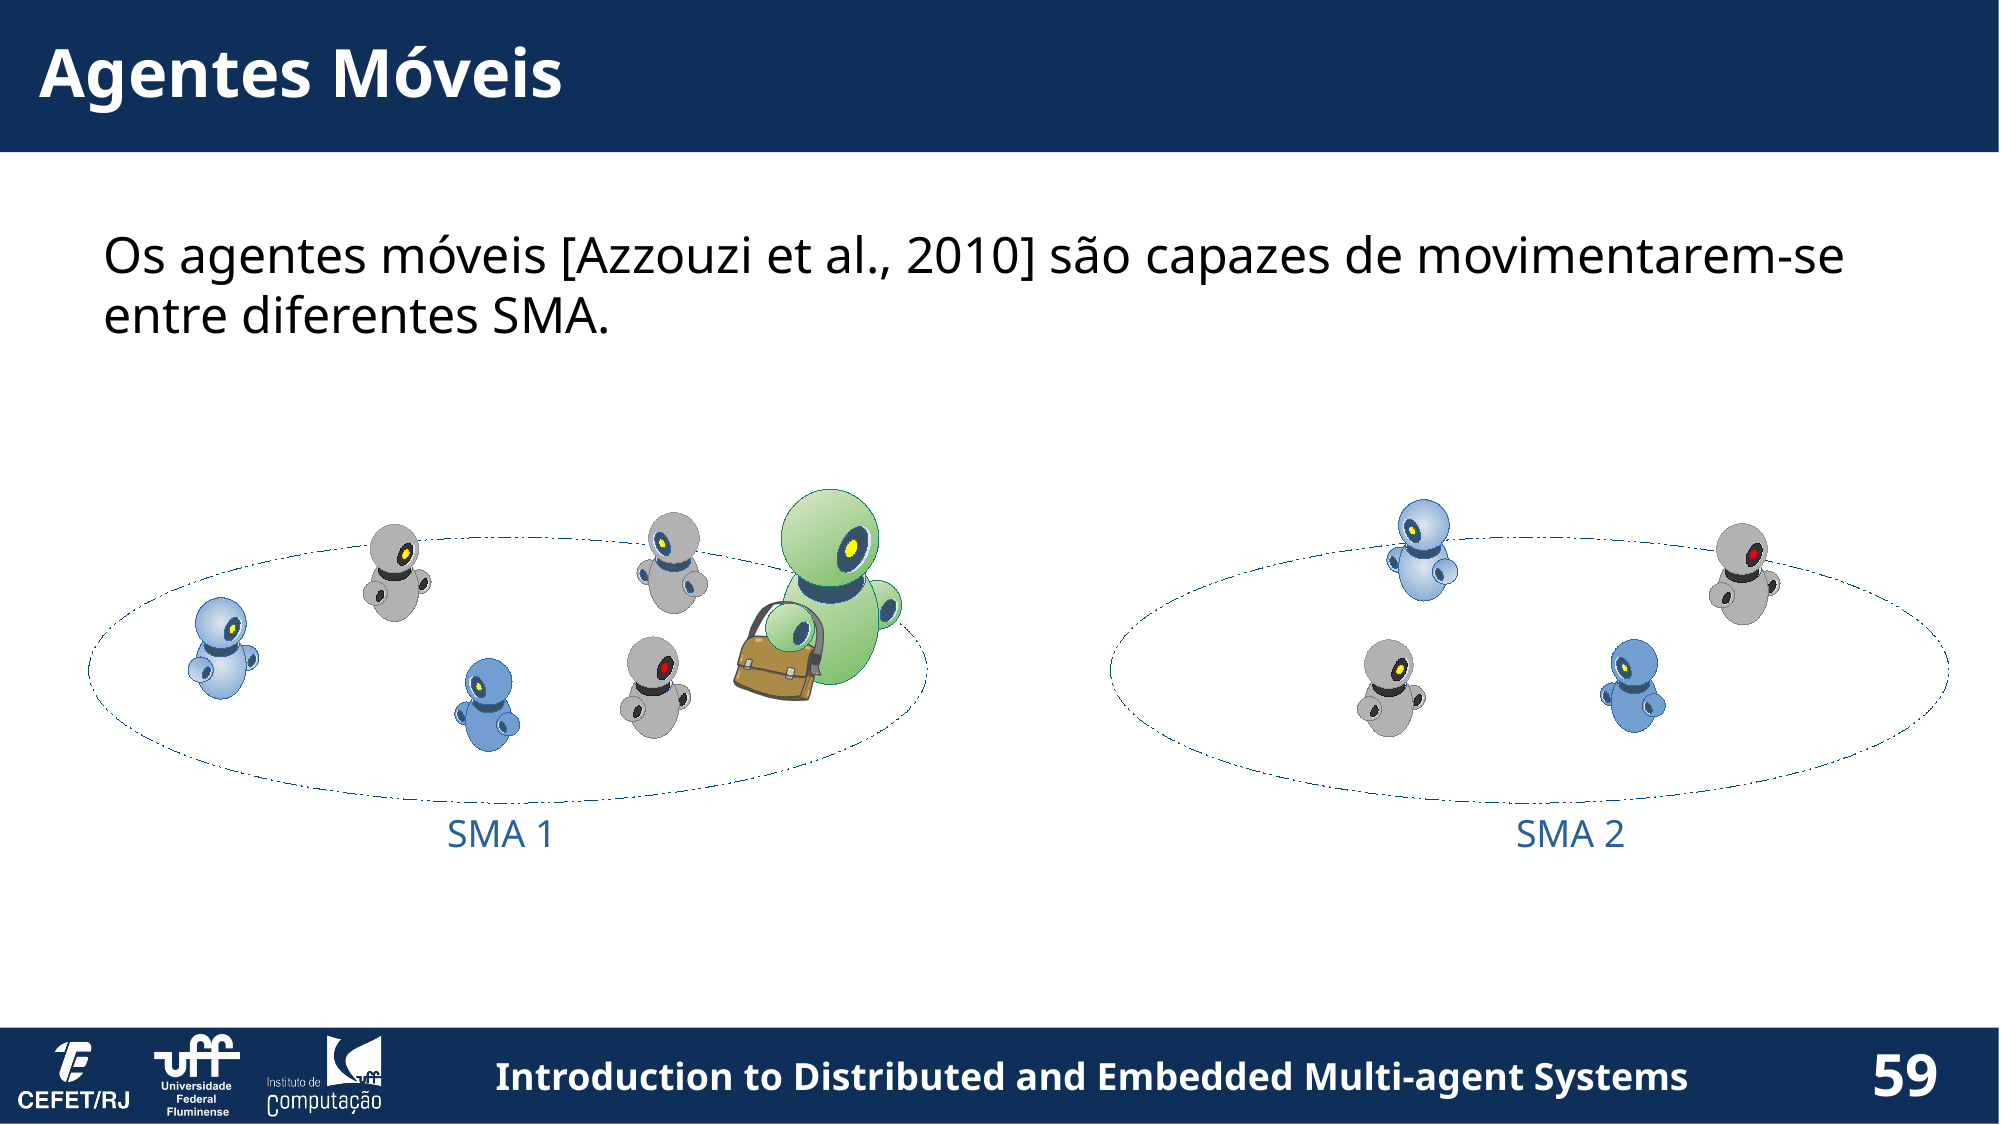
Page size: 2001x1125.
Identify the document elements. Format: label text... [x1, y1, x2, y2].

text_box [1709, 523, 1781, 625]
text_box [363, 524, 432, 622]
text_box [454, 658, 520, 752]
picture [265, 1033, 383, 1117]
picture [18, 1021, 129, 1125]
text_box [636, 512, 708, 614]
text_box [1600, 639, 1666, 733]
text_box [1357, 639, 1426, 737]
picture [733, 601, 824, 701]
text_box SMA 2 [1393, 803, 1748, 863]
picture [153, 1033, 241, 1121]
text_box [188, 597, 259, 700]
text_box SMA 1 [324, 803, 680, 863]
text_box [765, 603, 815, 652]
text_box [620, 636, 691, 739]
text_box Agentes Móveis [25, 23, 1999, 119]
text_box Os agentes móveis [Azzouzi et al., 2010] são capazes de movimentarem-se entre diferentes SMA. [88, 216, 1947, 352]
text_box [1386, 499, 1458, 602]
text_box [781, 489, 902, 685]
